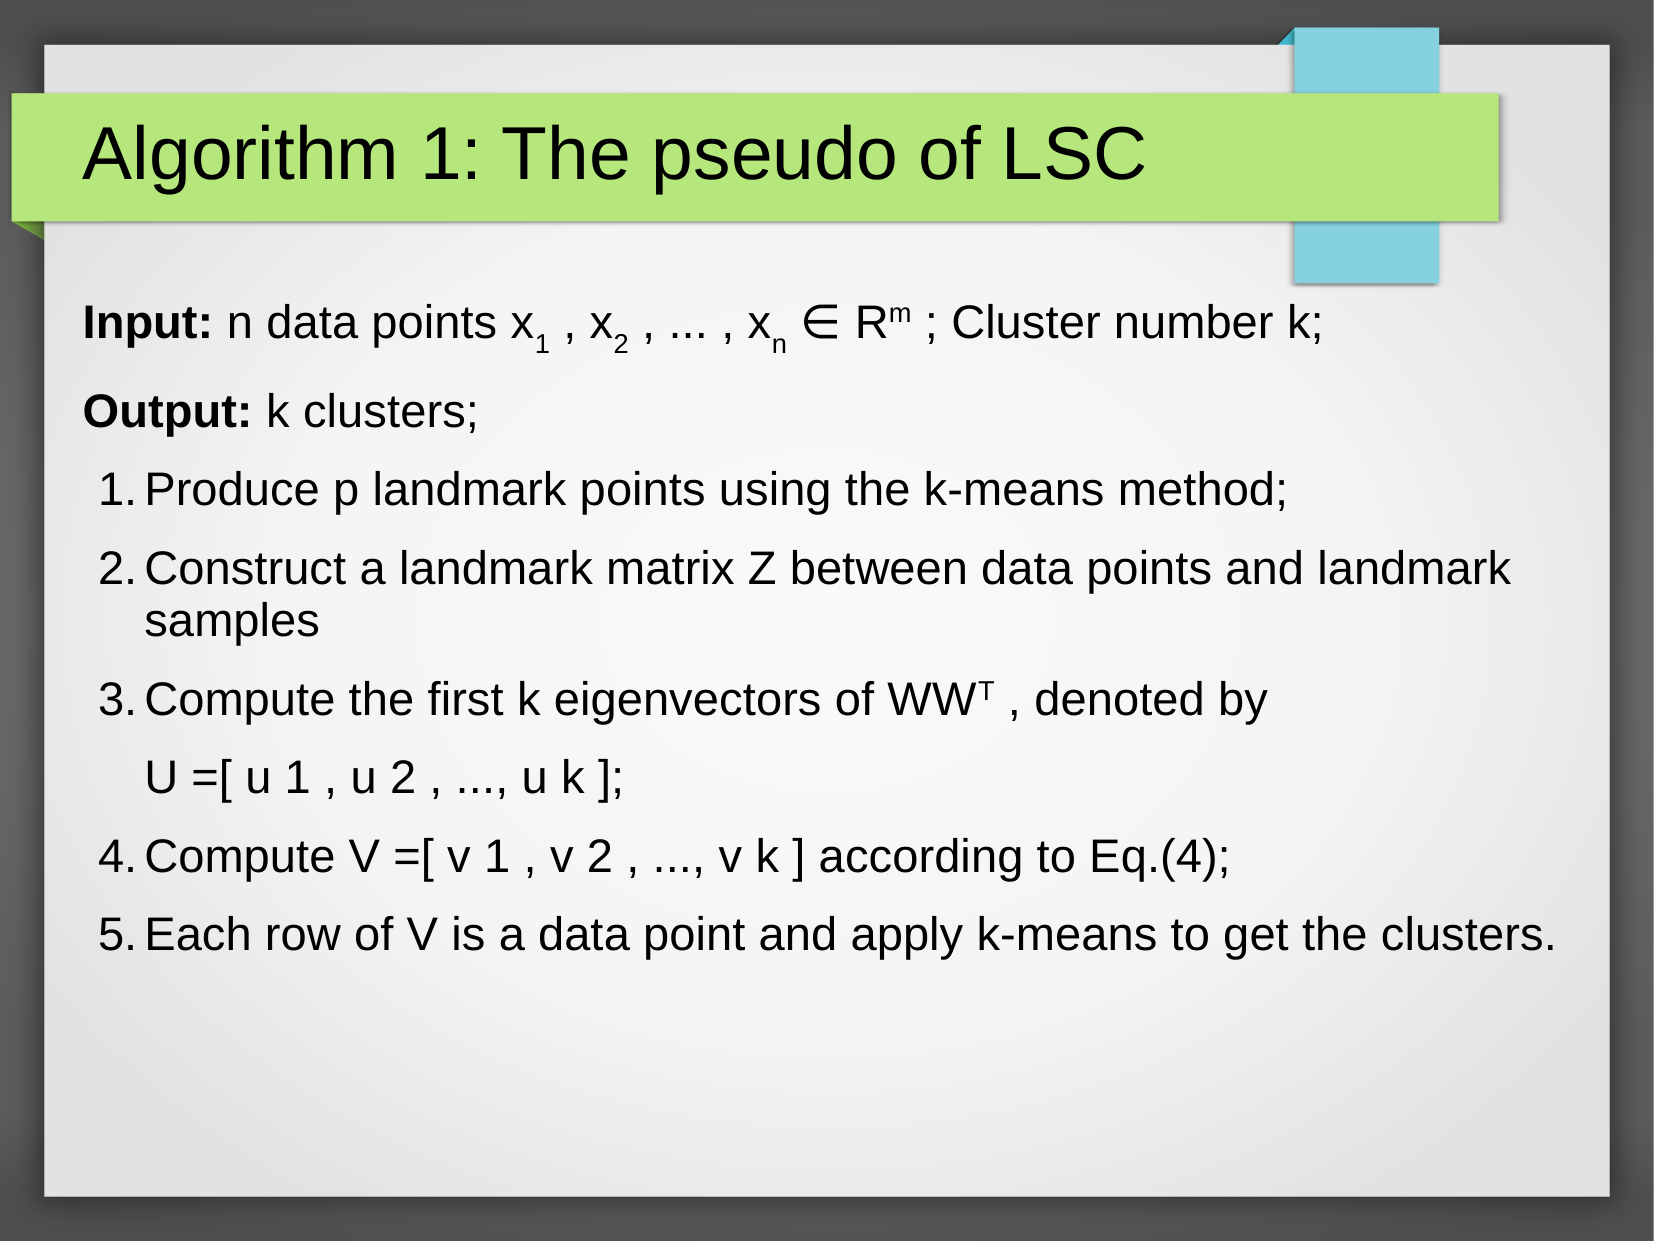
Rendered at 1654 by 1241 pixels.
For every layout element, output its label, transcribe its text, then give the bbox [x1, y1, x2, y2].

picture [0, 0, 1654, 1241]
list Input: n data points x1 , x2 , ... , xn ∈ Rm ; Cluster number k; Output: k clusters; Produce p landmark points using the k-means method; Construct a landmark matrix Z between data points and landmark samples Compute the first k eigenvectors of WWT , denoted by U =[ u 1 , u 2 , ..., u k ]; Compute V =[ v 1 , v 2 , ..., v k ] according to Eq.(4); Each row of V is a data point and apply k-means to get the clusters. [82, 295, 1571, 1015]
title Algorithm 1: The pseudo of LSC [82, 94, 1264, 213]
